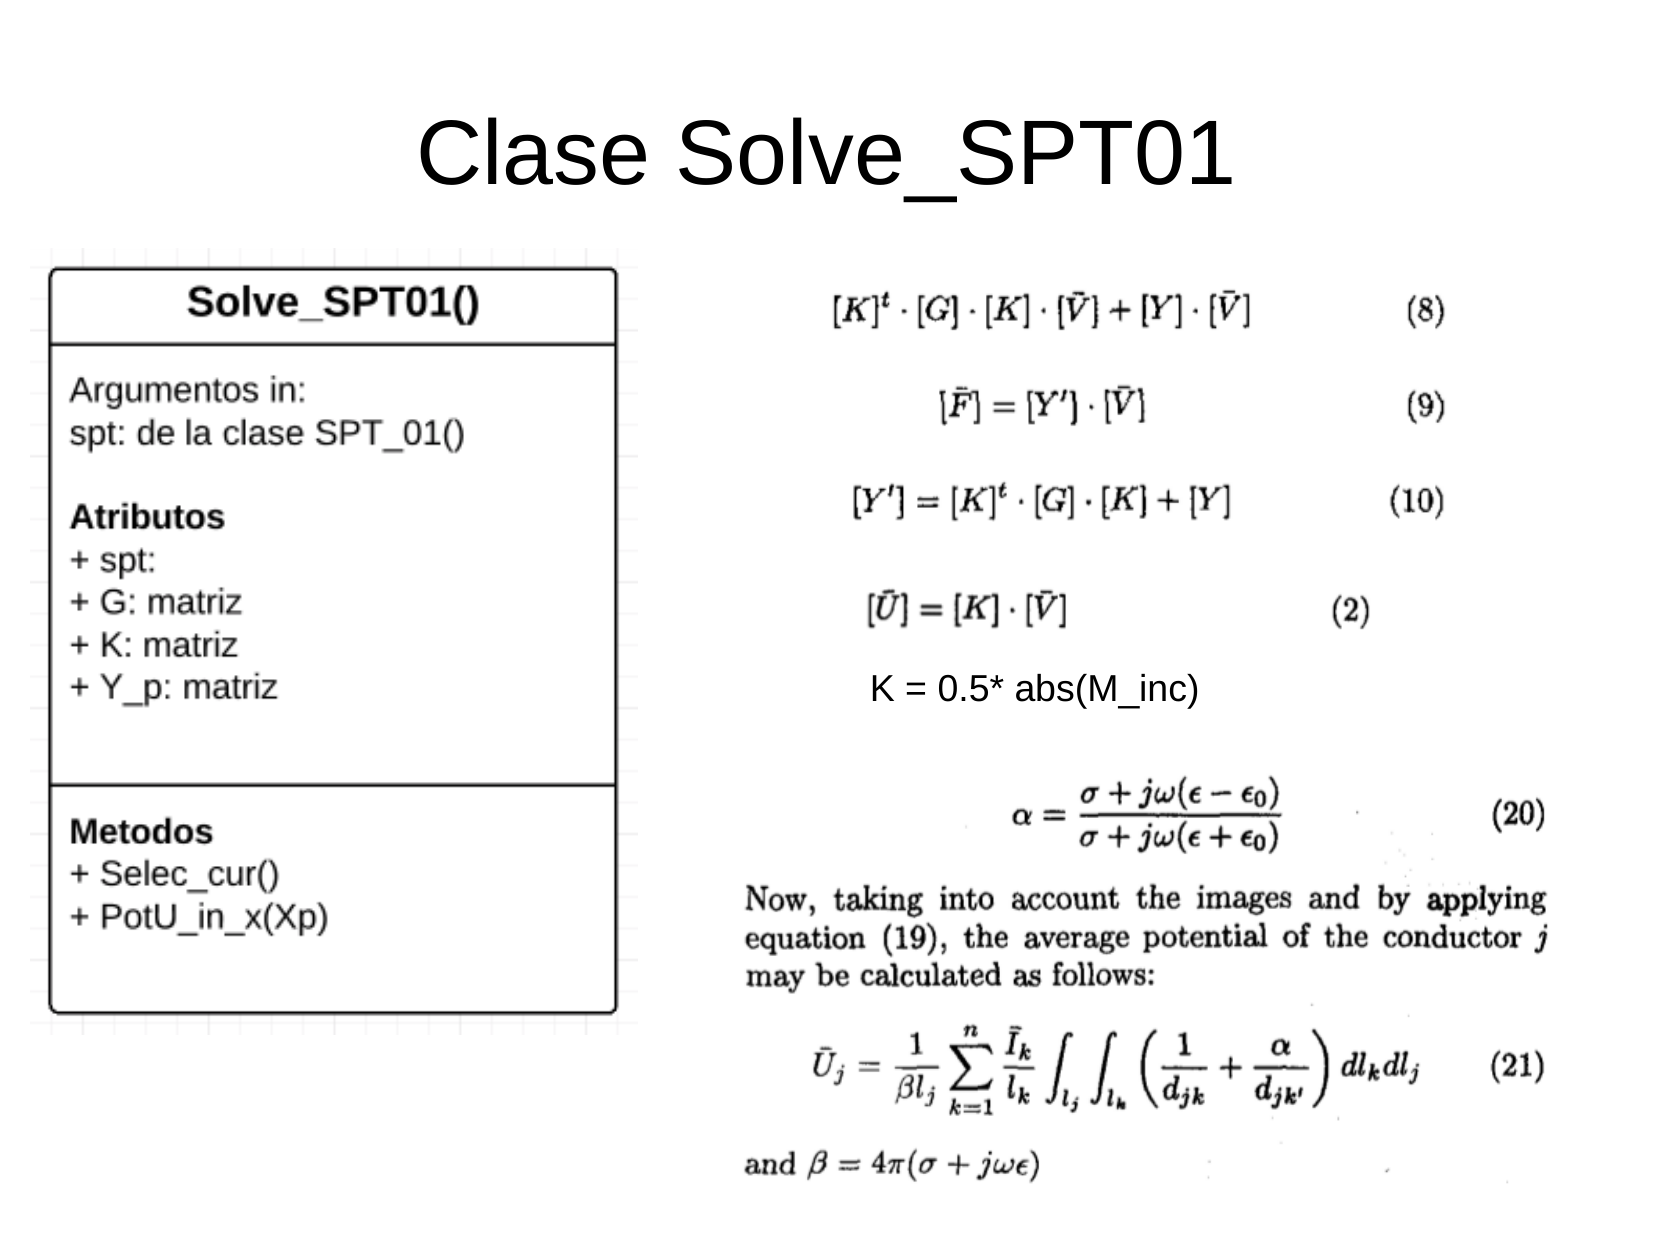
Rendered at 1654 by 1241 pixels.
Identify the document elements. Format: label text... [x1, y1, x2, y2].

picture [780, 239, 1456, 533]
picture [851, 552, 1381, 646]
text_box K = 0.5* abs(M_inc) [855, 660, 1396, 717]
picture [720, 749, 1563, 1185]
picture [30, 248, 638, 1036]
title Clase Solve_SPT01 [82, 49, 1571, 257]
